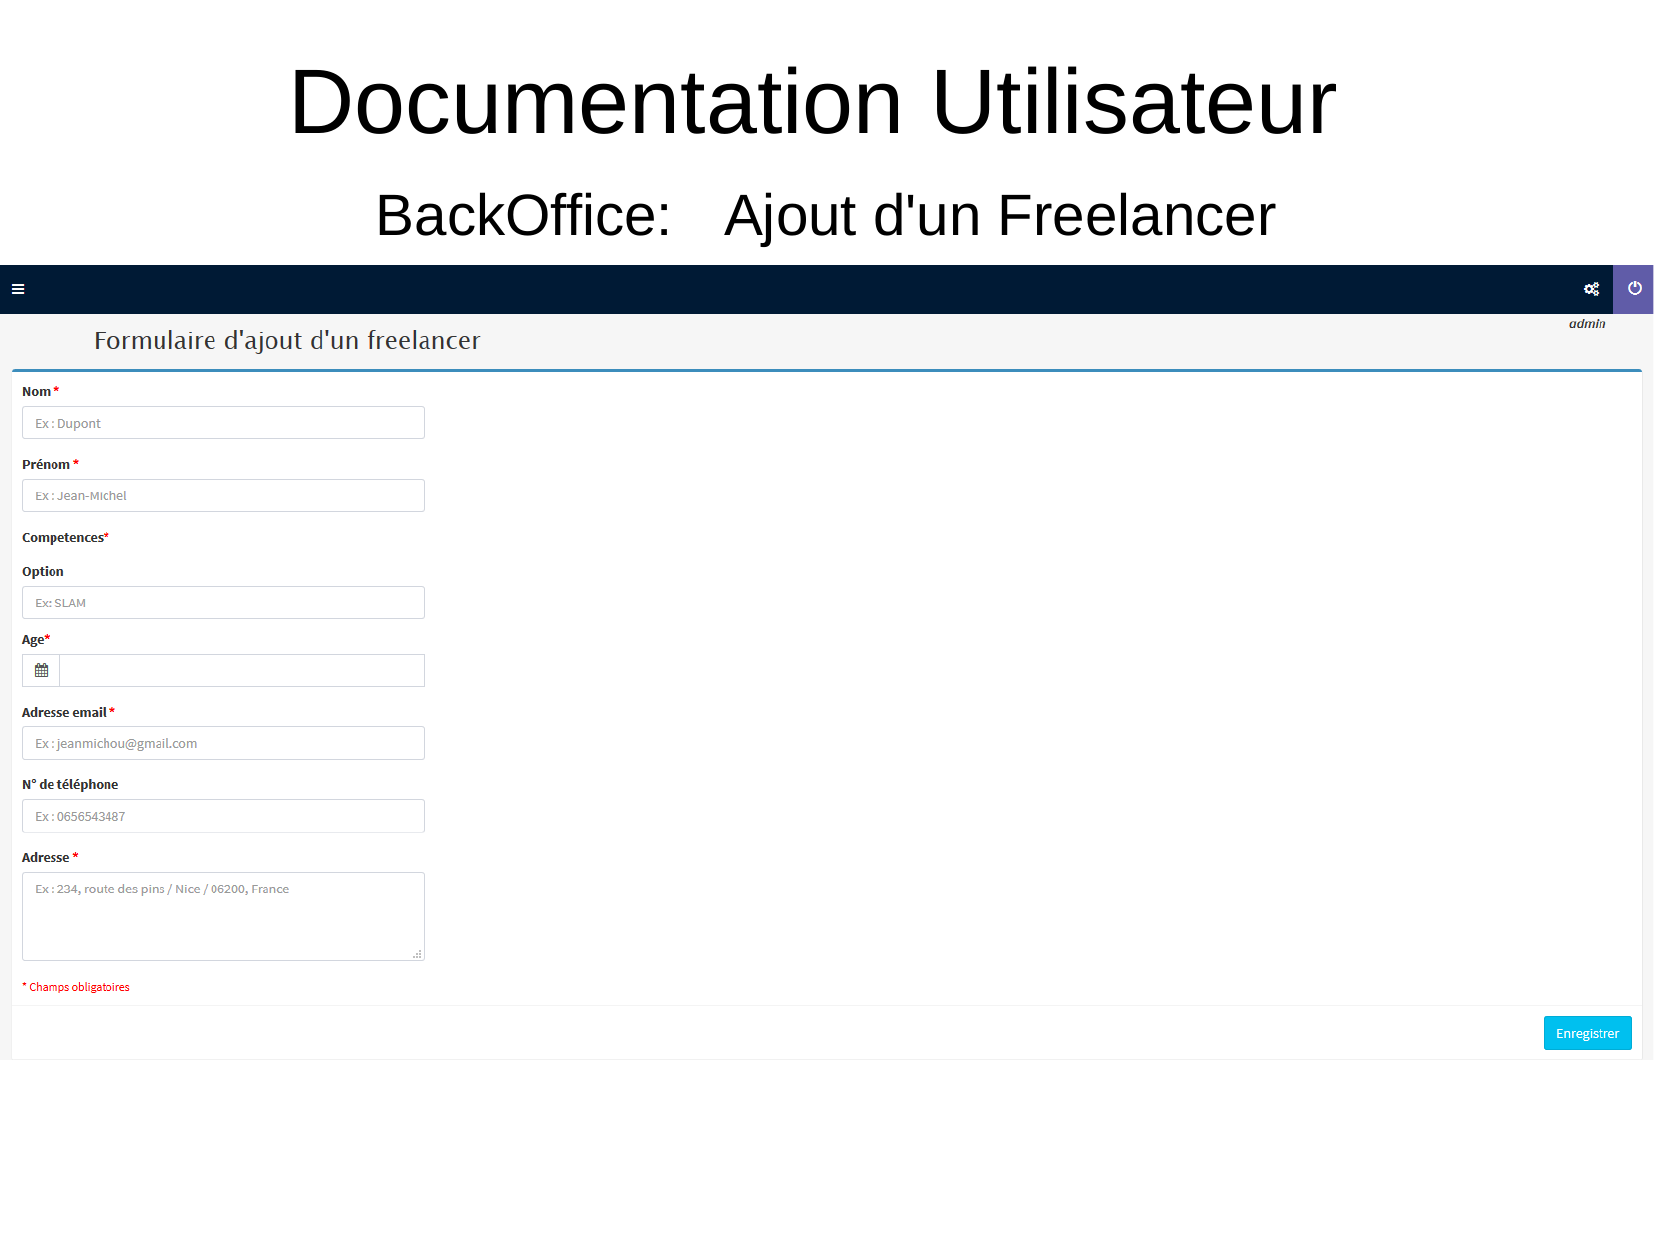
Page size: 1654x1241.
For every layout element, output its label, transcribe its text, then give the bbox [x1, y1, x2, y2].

title Documentation Utilisateur BackOffice: Ajout d'un Freelancer [82, 49, 1571, 257]
picture [0, 265, 1654, 1060]
